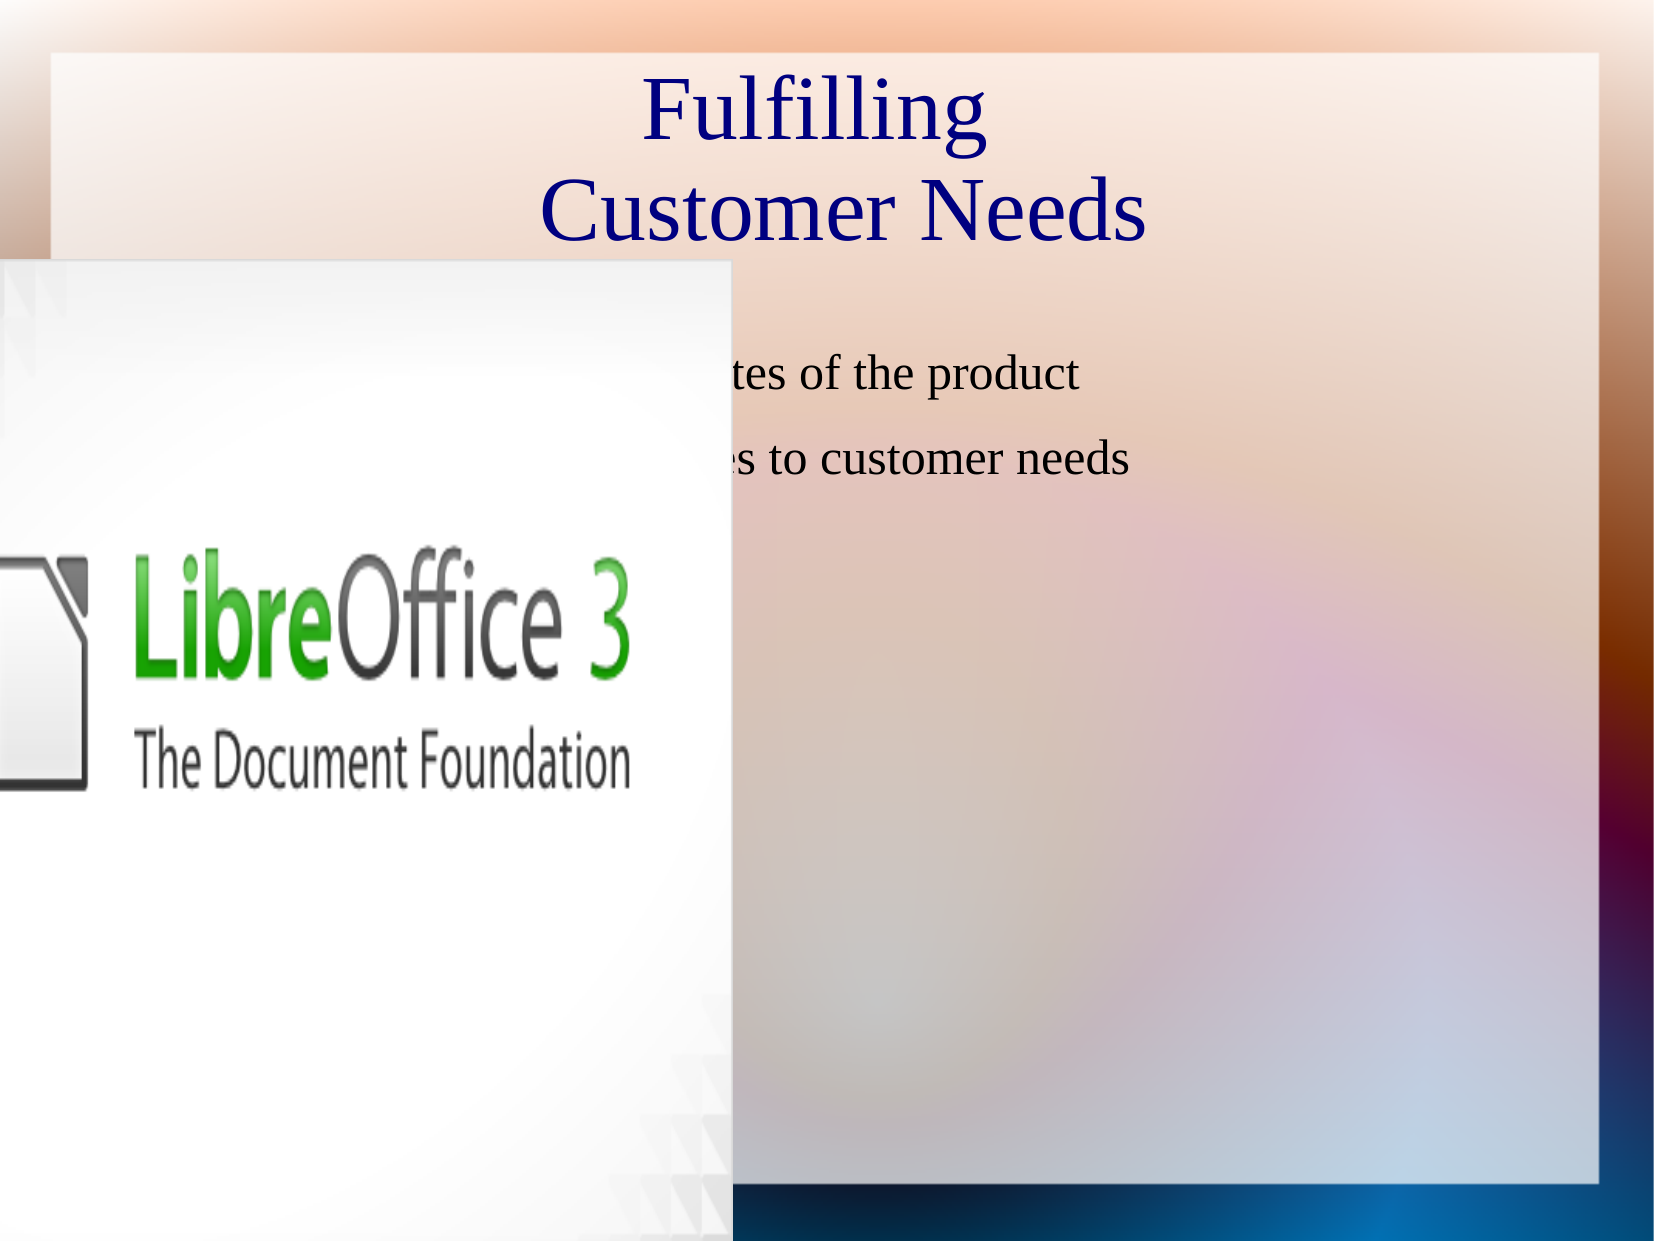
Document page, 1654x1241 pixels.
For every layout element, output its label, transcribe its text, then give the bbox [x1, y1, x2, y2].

list Describe the main attributes of the product Link the product attributes to customer needs [733, 344, 1534, 1127]
title Fulfilling Customer Needs [82, 55, 1571, 263]
picture [0, 0, 1654, 1241]
